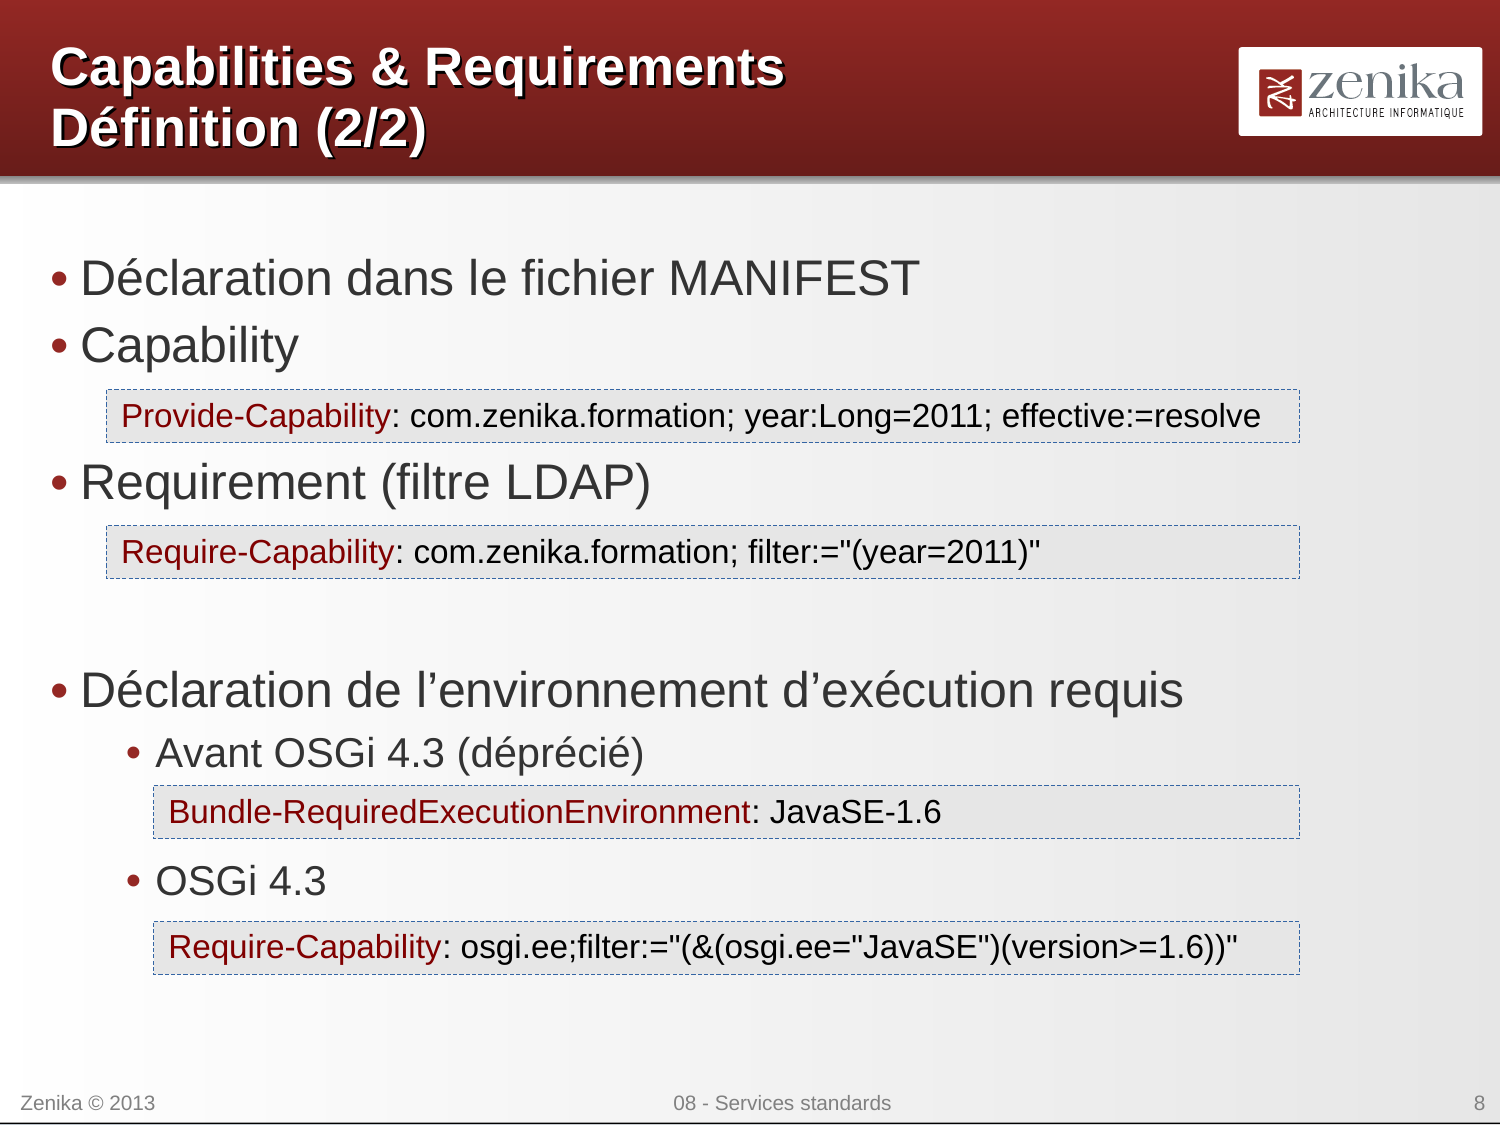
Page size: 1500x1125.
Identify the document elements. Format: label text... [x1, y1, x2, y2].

list Bundle-RequiredExecutionEnvironment: JavaSE-1.6 [153, 785, 1300, 839]
title Capabilities & Requirements Définition (2/2) [50, 15, 1206, 180]
list Provide-Capability: com.zenika.formation; year:Long=2011; effective:=resolve [106, 389, 1300, 443]
list Déclaration dans le fichier MANIFEST Capability Requirement (filtre LDAP) Déclaration de l’environnement d’exécution requis Avant OSGi 4.3 (déprécié) OSGi 4.3 [50, 249, 1435, 1079]
picture [1257, 58, 1464, 125]
list Require-Capability: osgi.ee;filter:="(&(osgi.ee="JavaSE")(version>=1.6))" [153, 921, 1300, 975]
list Require-Capability: com.zenika.formation; filter:="(year=2011)" [106, 525, 1300, 579]
